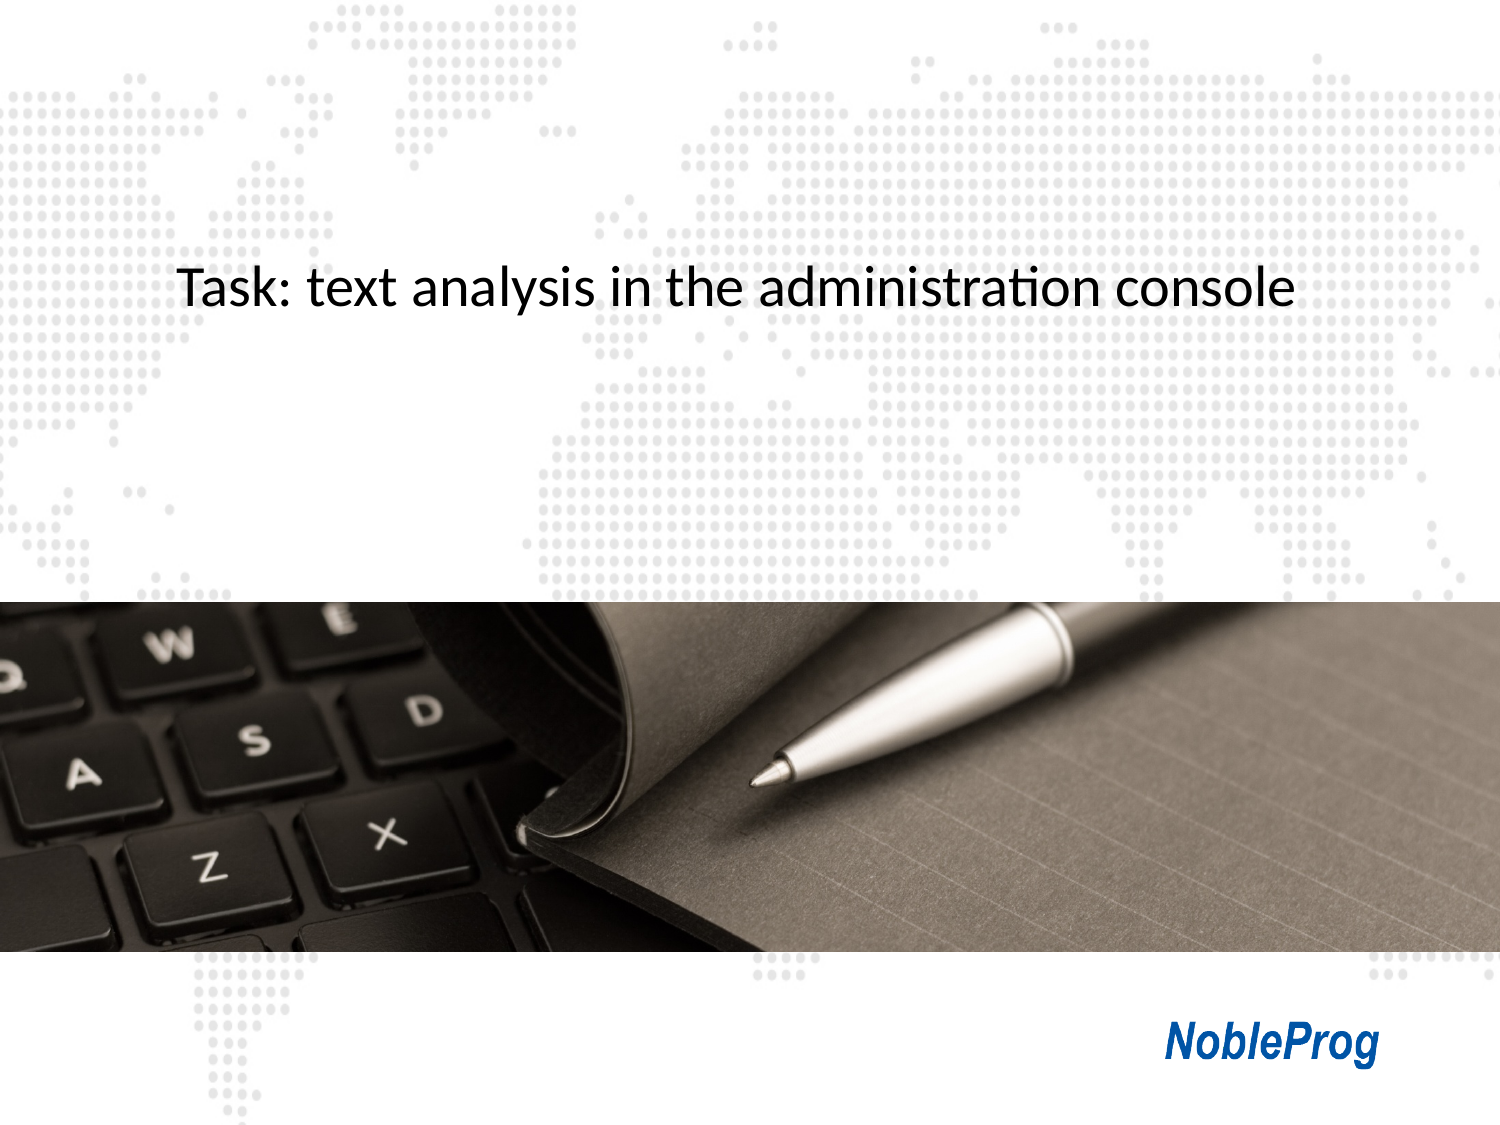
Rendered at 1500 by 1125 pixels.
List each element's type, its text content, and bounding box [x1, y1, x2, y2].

picture [0, 0, 1500, 1125]
list Task: text analysis in the administration console [75, 0, 1425, 602]
